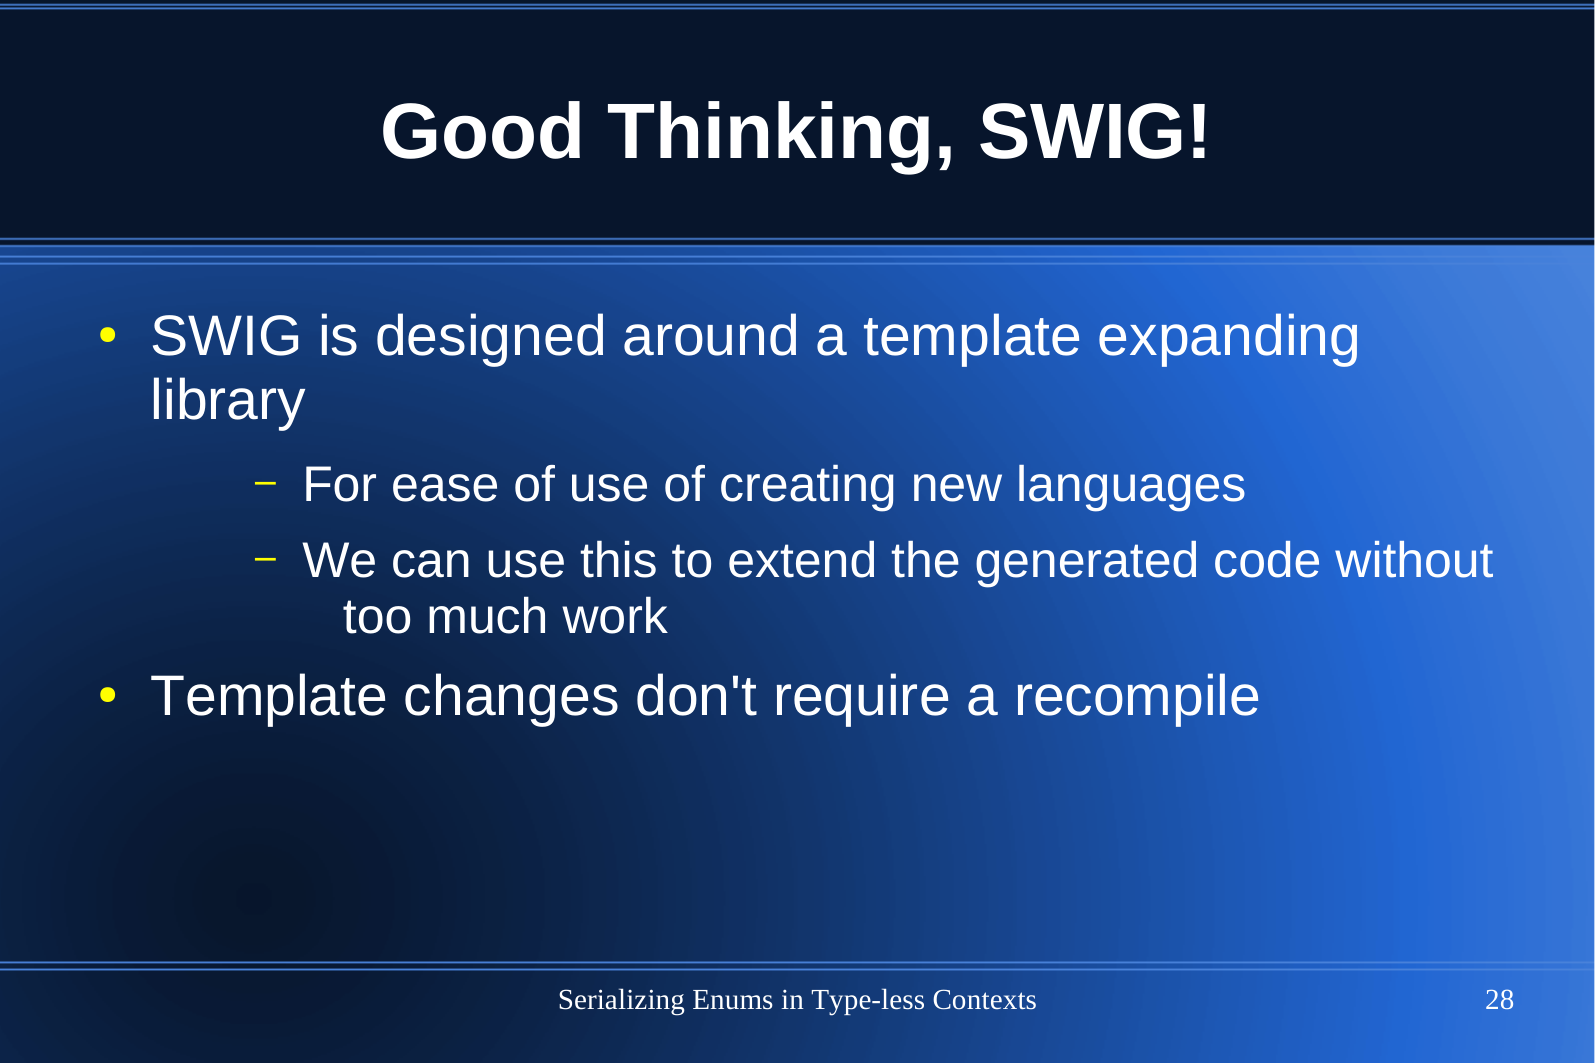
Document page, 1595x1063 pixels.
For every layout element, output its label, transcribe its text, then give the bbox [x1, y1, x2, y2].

list SWIG is designed around a template expanding library For ease of use of creating new languages We can use this to extend the generated code without too much work Template changes don't require a recompile [79, 304, 1515, 921]
picture [0, 0, 1595, 1063]
title Good Thinking, SWIG! [79, 42, 1515, 220]
